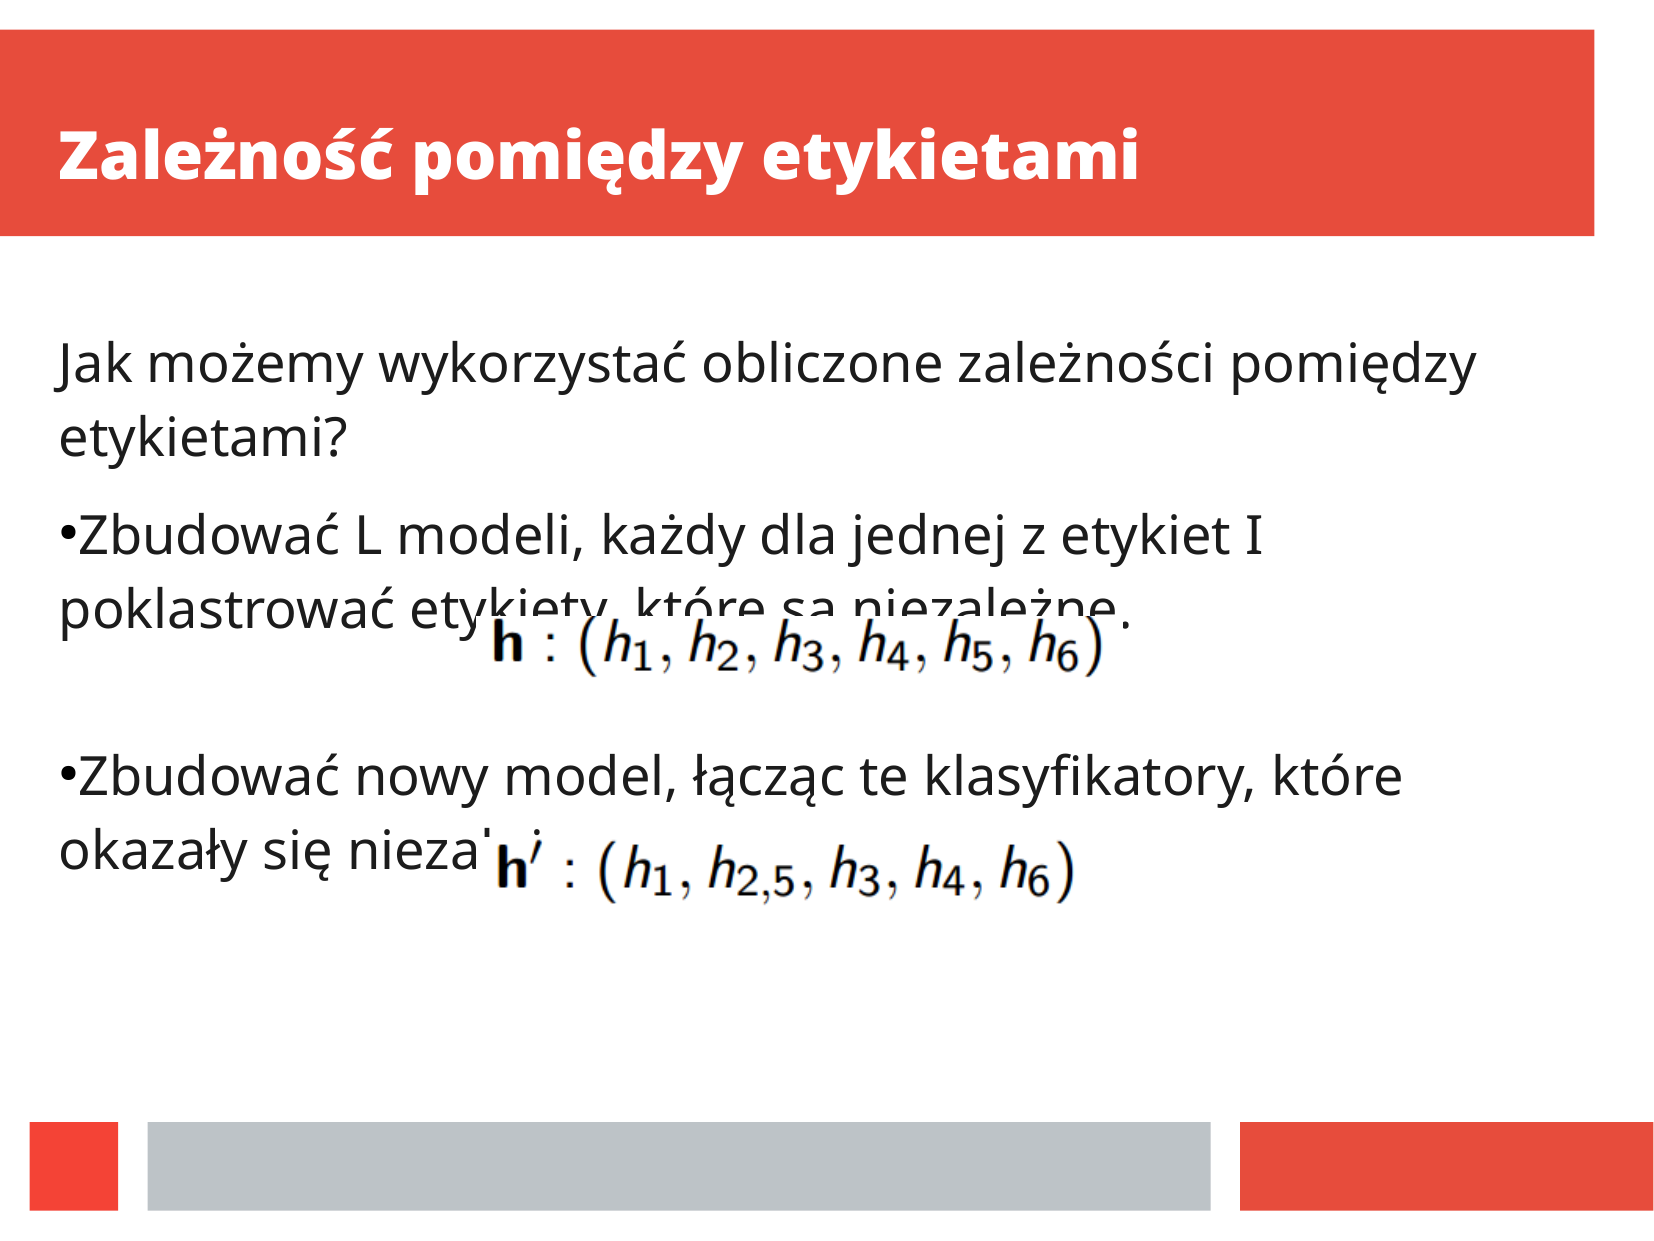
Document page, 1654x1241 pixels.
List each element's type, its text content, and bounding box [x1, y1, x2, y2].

list Jak możemy wykorzystać obliczone zależności pomiędzy etykietami? Zbudować L modeli, każdy dla jednej z etykiet I poklastrować etykiety, które są niezależne. Zbudować nowy model, łącząc te klasyfikatory, które okazały się niezależne [59, 324, 1595, 1152]
picture [476, 616, 1123, 686]
picture [484, 837, 1082, 910]
title Zależność pomiędzy etykietami [59, 56, 1595, 200]
